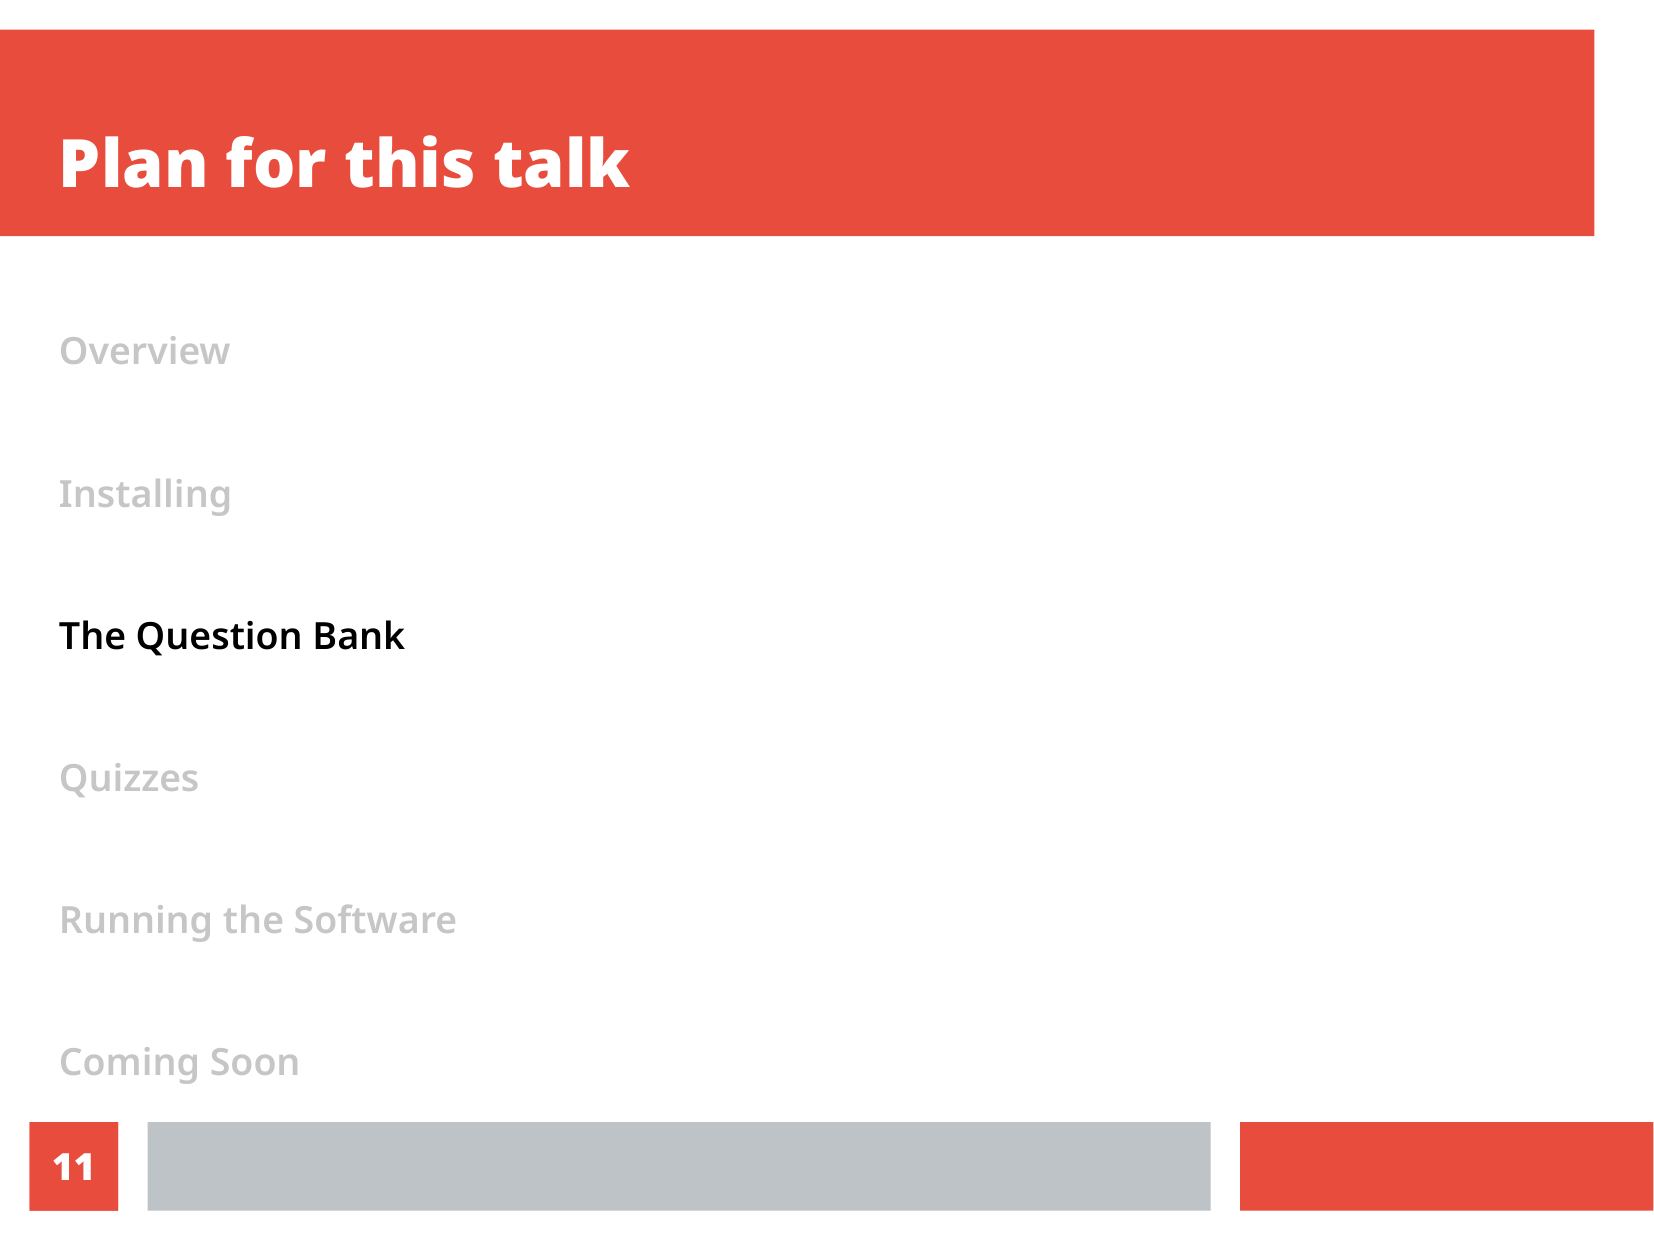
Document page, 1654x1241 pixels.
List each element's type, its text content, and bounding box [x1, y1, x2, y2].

list Overview Installing The Question Bank Quizzes Running the Software Coming Soon [59, 324, 1565, 1093]
title Plan for this talk [59, 59, 1595, 207]
